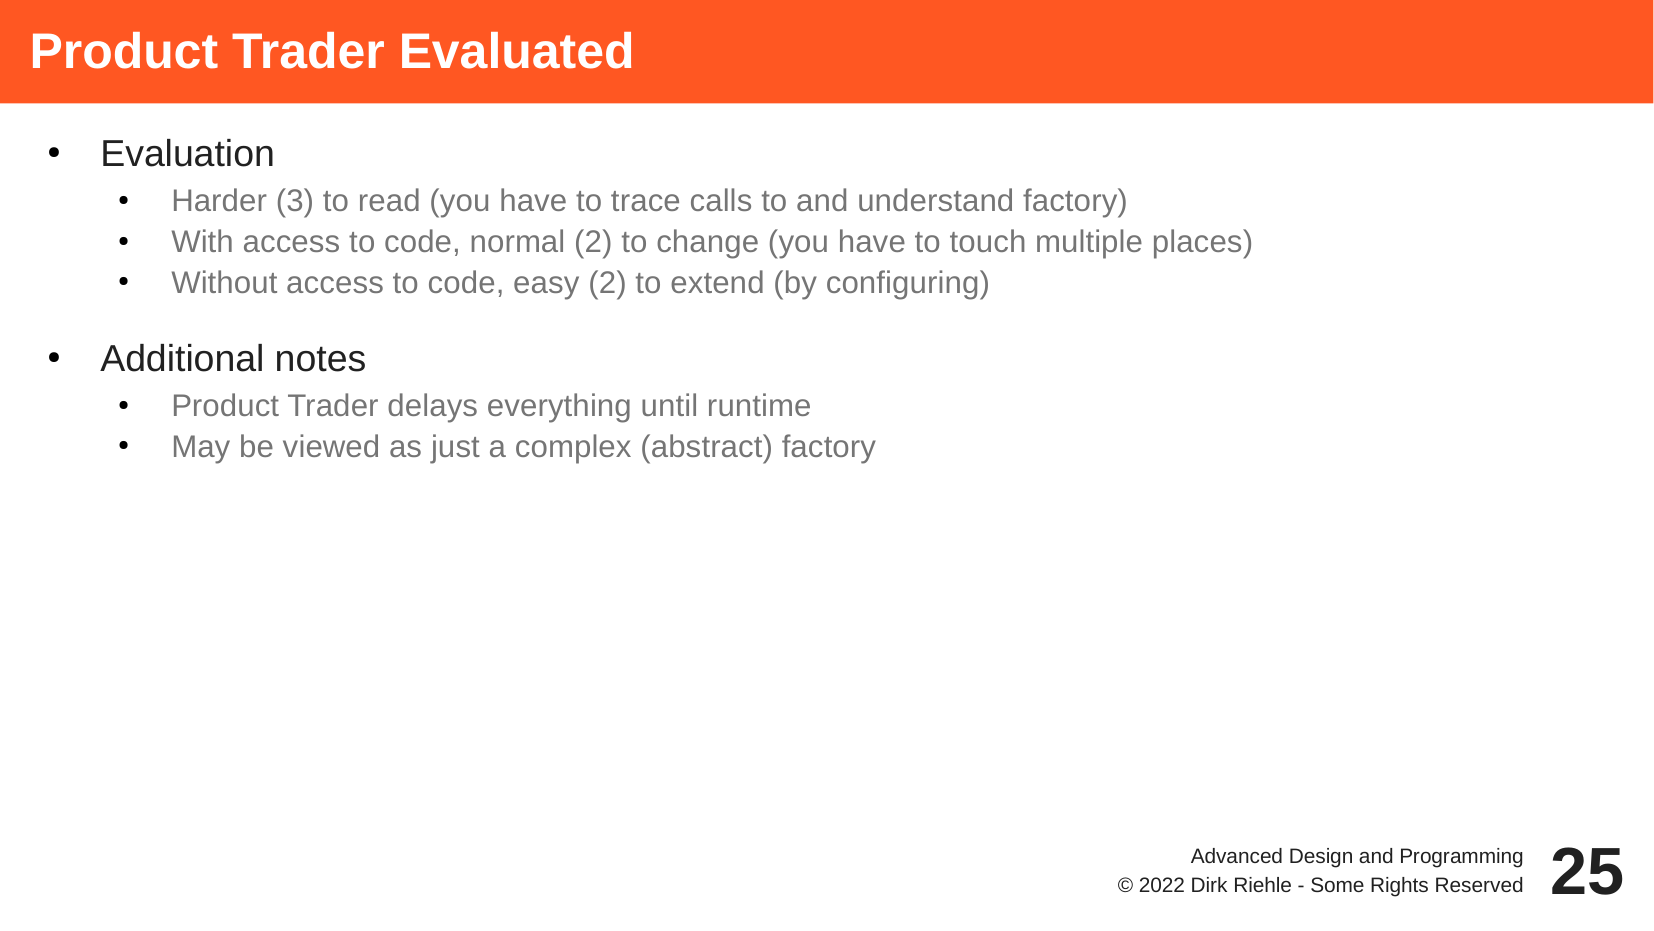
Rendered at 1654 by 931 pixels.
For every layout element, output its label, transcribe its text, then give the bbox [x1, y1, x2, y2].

list Evaluation Harder (3) to read (you have to trace calls to and understand factory) With access to code, normal (2) to change (you have to touch multiple places) Without access to code, easy (2) to extend (by configuring) Additional notes Product Trader delays everything until runtime May be viewed as just a complex (abstract) factory [29, 132, 1625, 813]
title Product Trader Evaluated [0, 0, 1654, 104]
